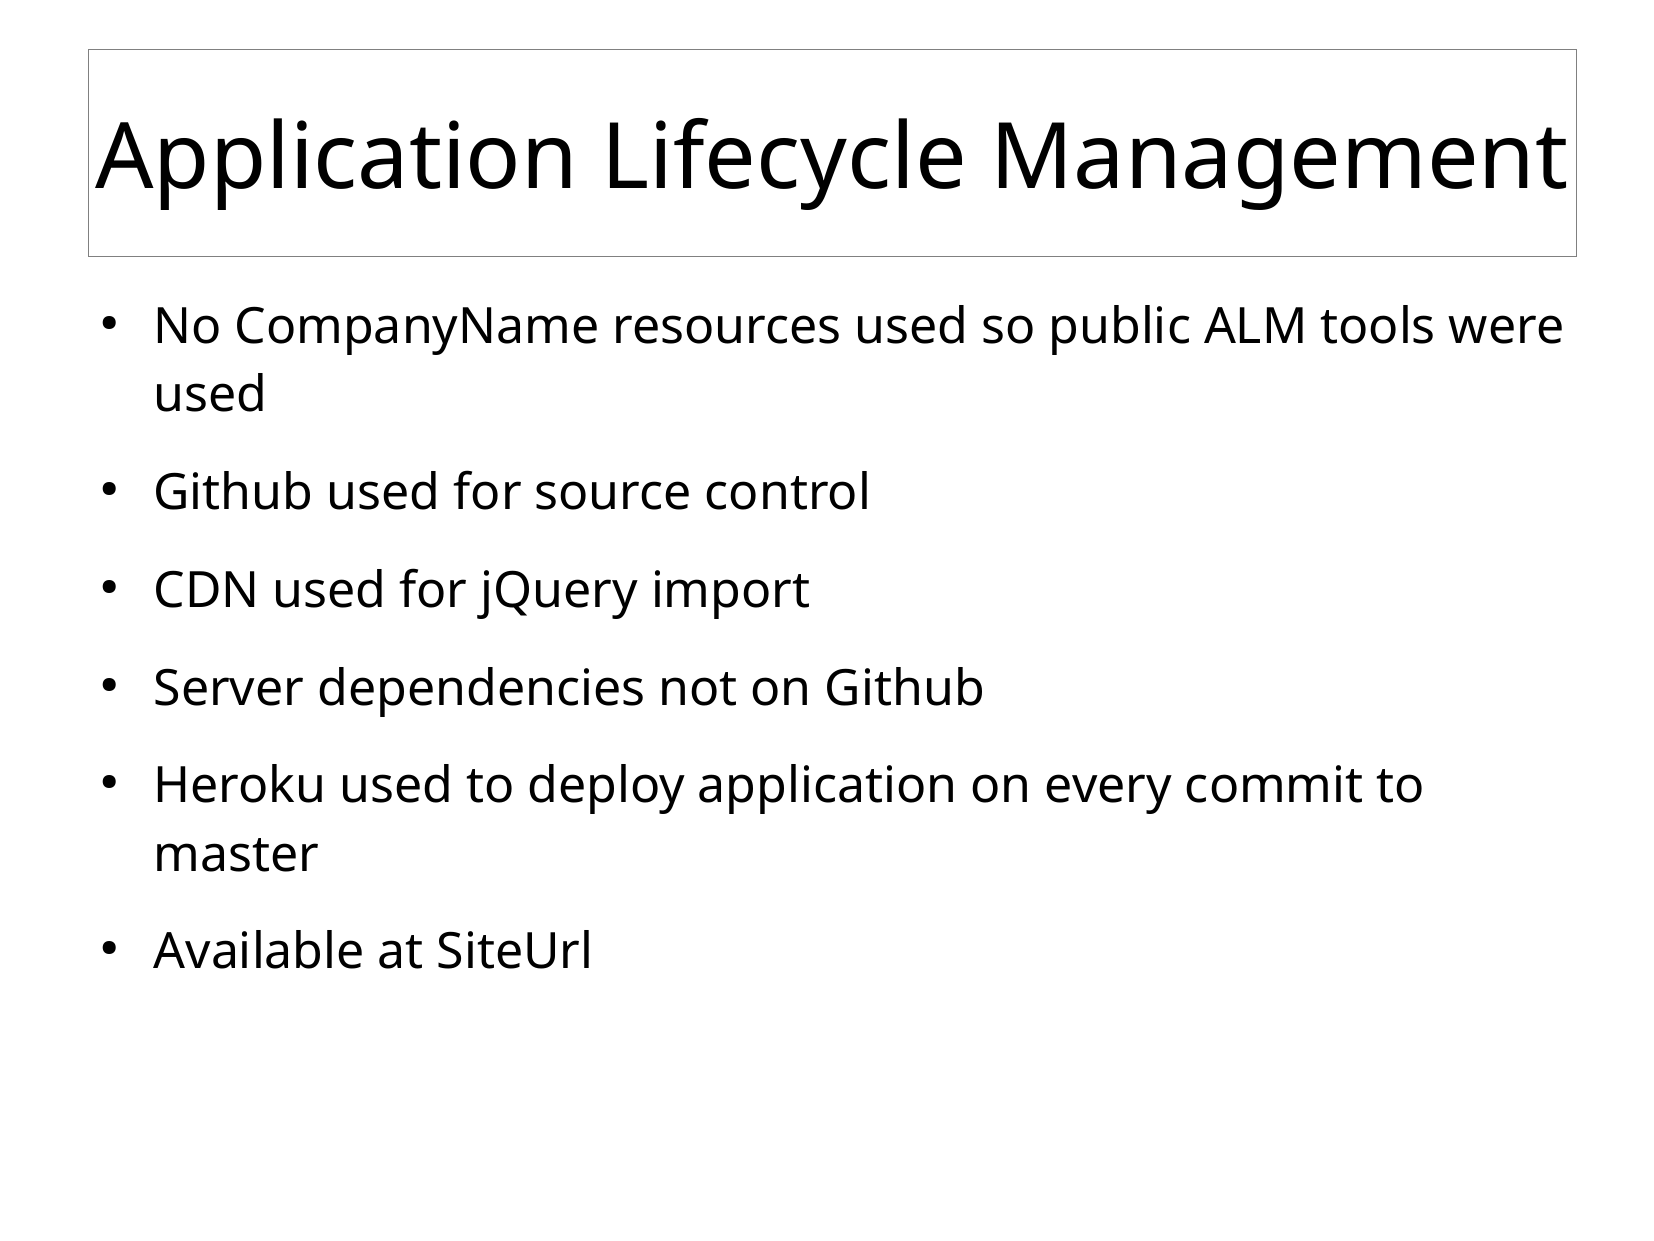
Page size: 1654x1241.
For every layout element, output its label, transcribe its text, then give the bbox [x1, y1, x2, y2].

title Application Lifecycle Management [88, 49, 1577, 257]
list No CompanyName resources used so public ALM tools were used Github used for source control CDN used for jQuery import Server dependencies not on Github Heroku used to deploy application on every commit to master Available at SiteUrl [82, 290, 1571, 1109]
